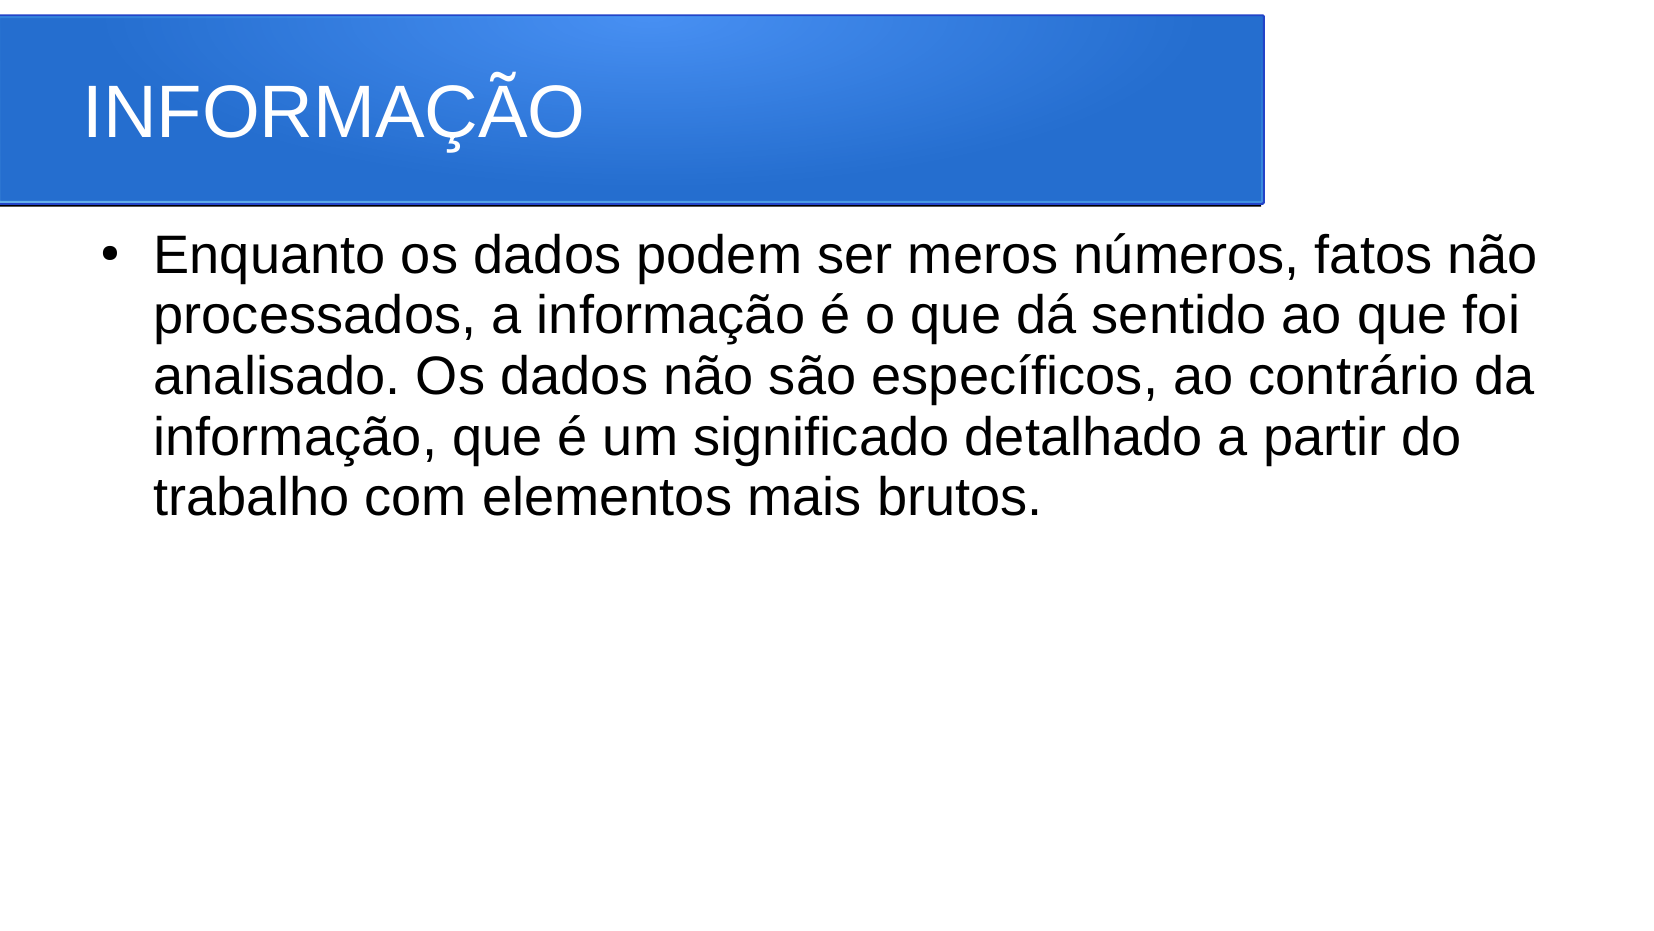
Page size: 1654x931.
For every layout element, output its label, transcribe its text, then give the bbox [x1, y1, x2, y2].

list Enquanto os dados podem ser meros números, fatos não processados, a informação é o que dá sentido ao que foi analisado. Os dados não são específicos, ao contrário da informação, que é um significado detalhado a partir do trabalho com elementos mais brutos. [82, 224, 1571, 764]
title INFORMAÇÃO [82, 35, 1235, 189]
